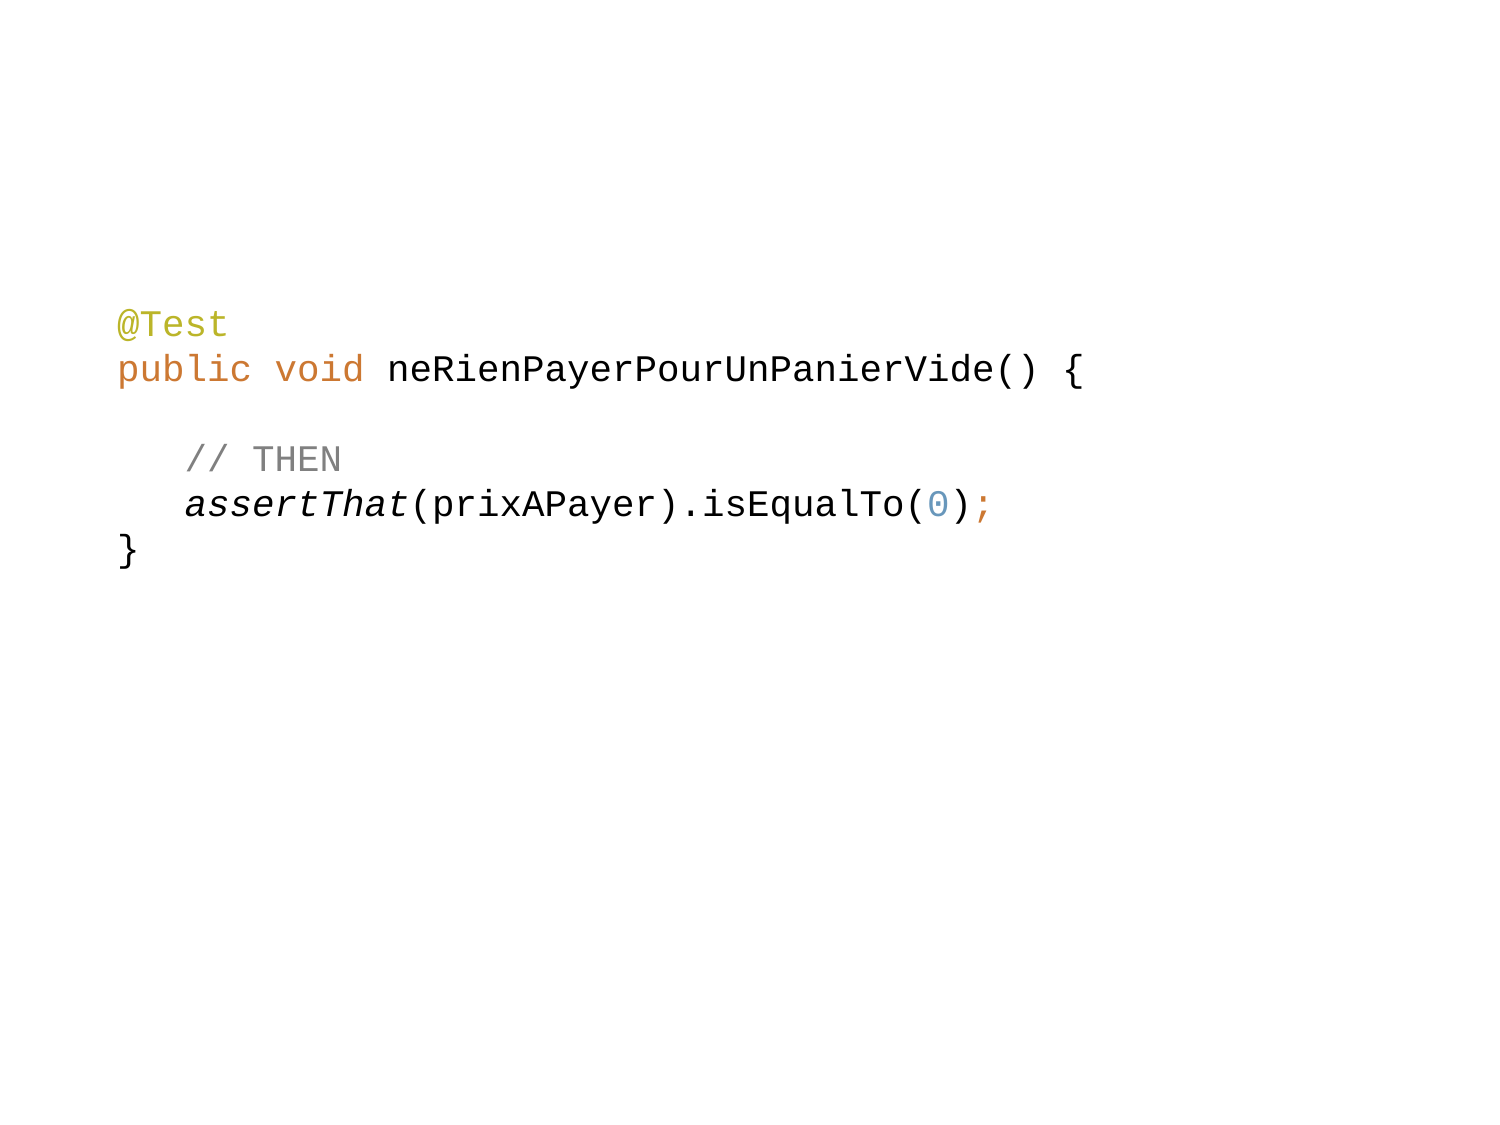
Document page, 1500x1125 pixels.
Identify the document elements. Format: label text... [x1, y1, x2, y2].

text_box @Test public void neRienPayerPourUnPanierVide() { // THEN assertThat(prixAPayer).isEqualTo(0); } [102, 291, 1427, 577]
